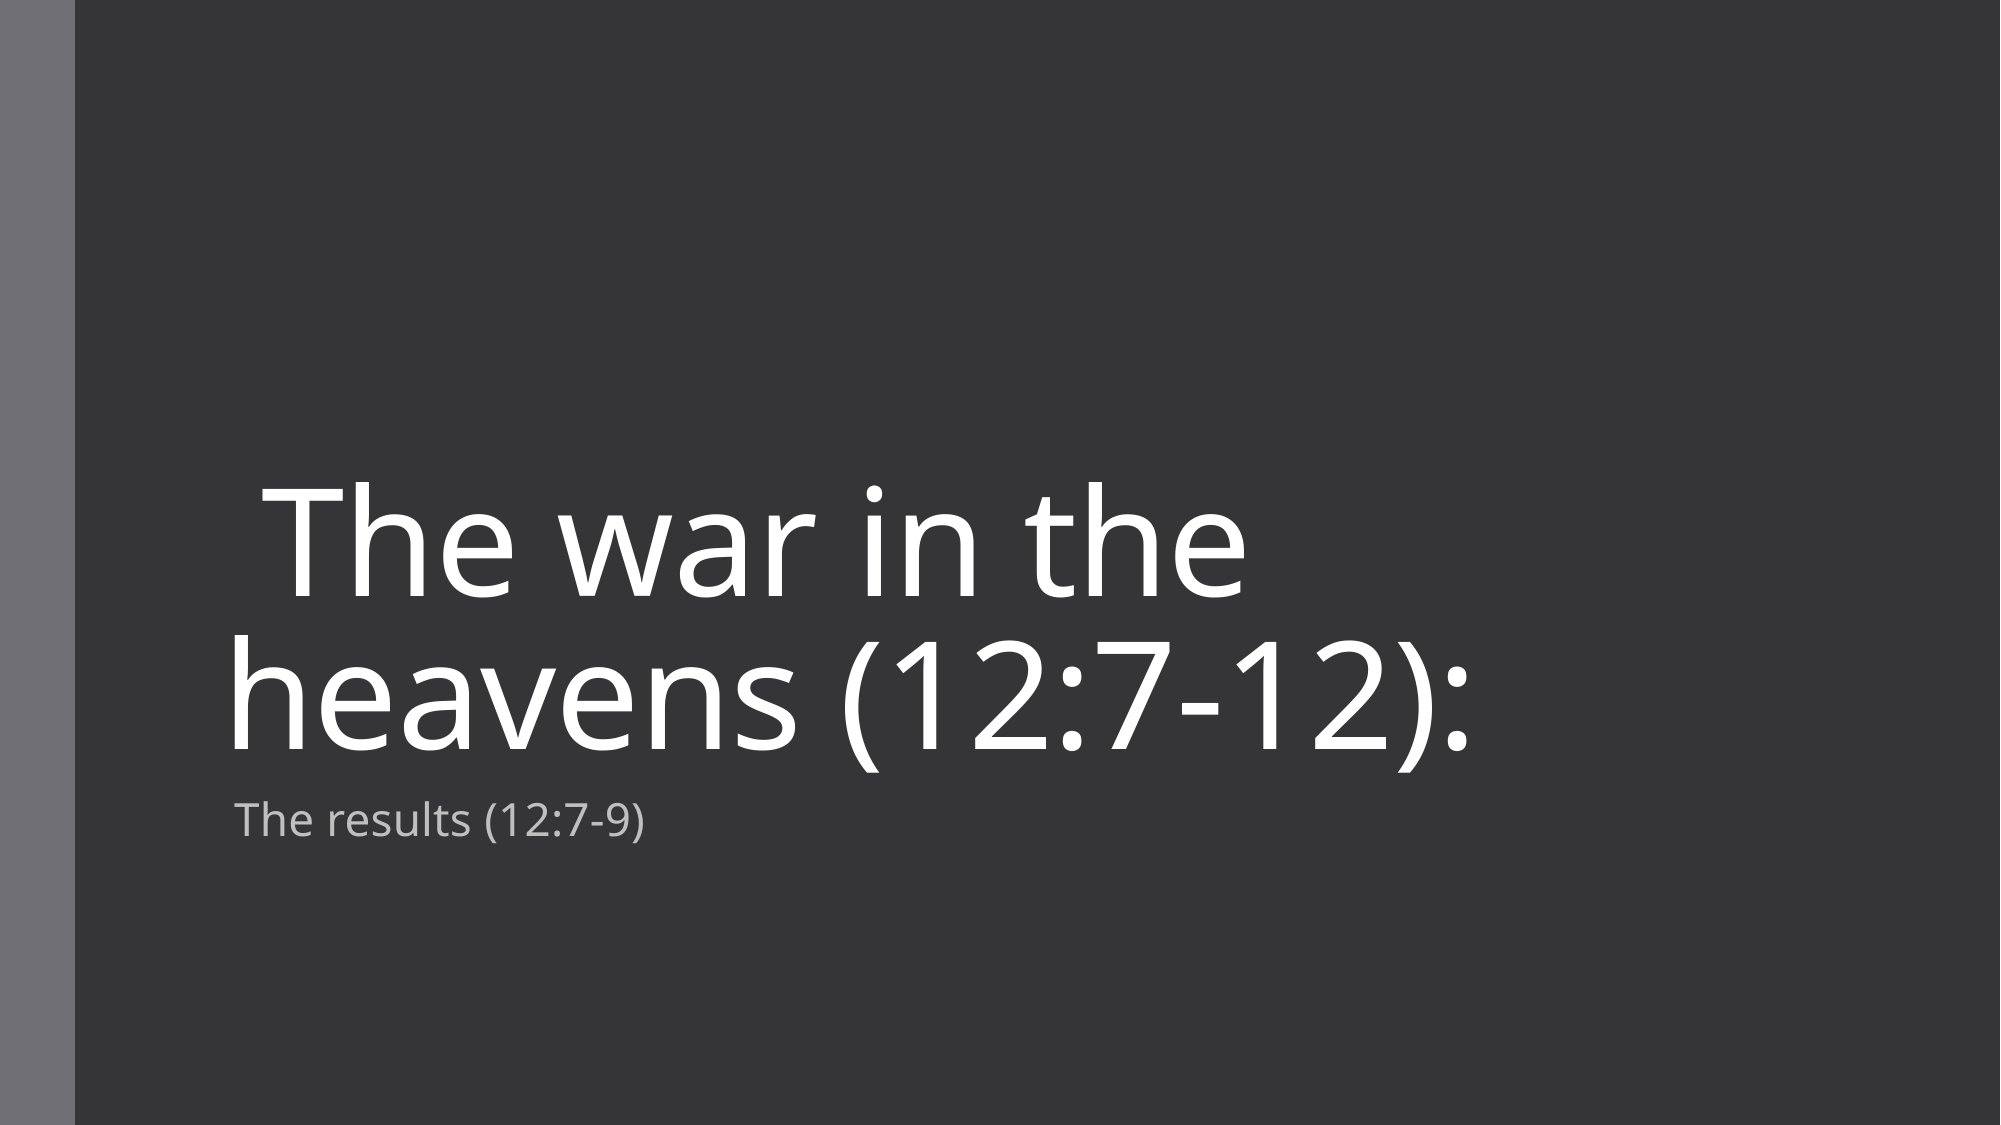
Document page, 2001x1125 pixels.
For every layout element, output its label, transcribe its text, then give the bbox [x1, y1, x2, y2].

title The war in the heavens (12:7-12): [206, 124, 1752, 787]
subtitle The results (12:7-9) [206, 787, 1752, 1066]
